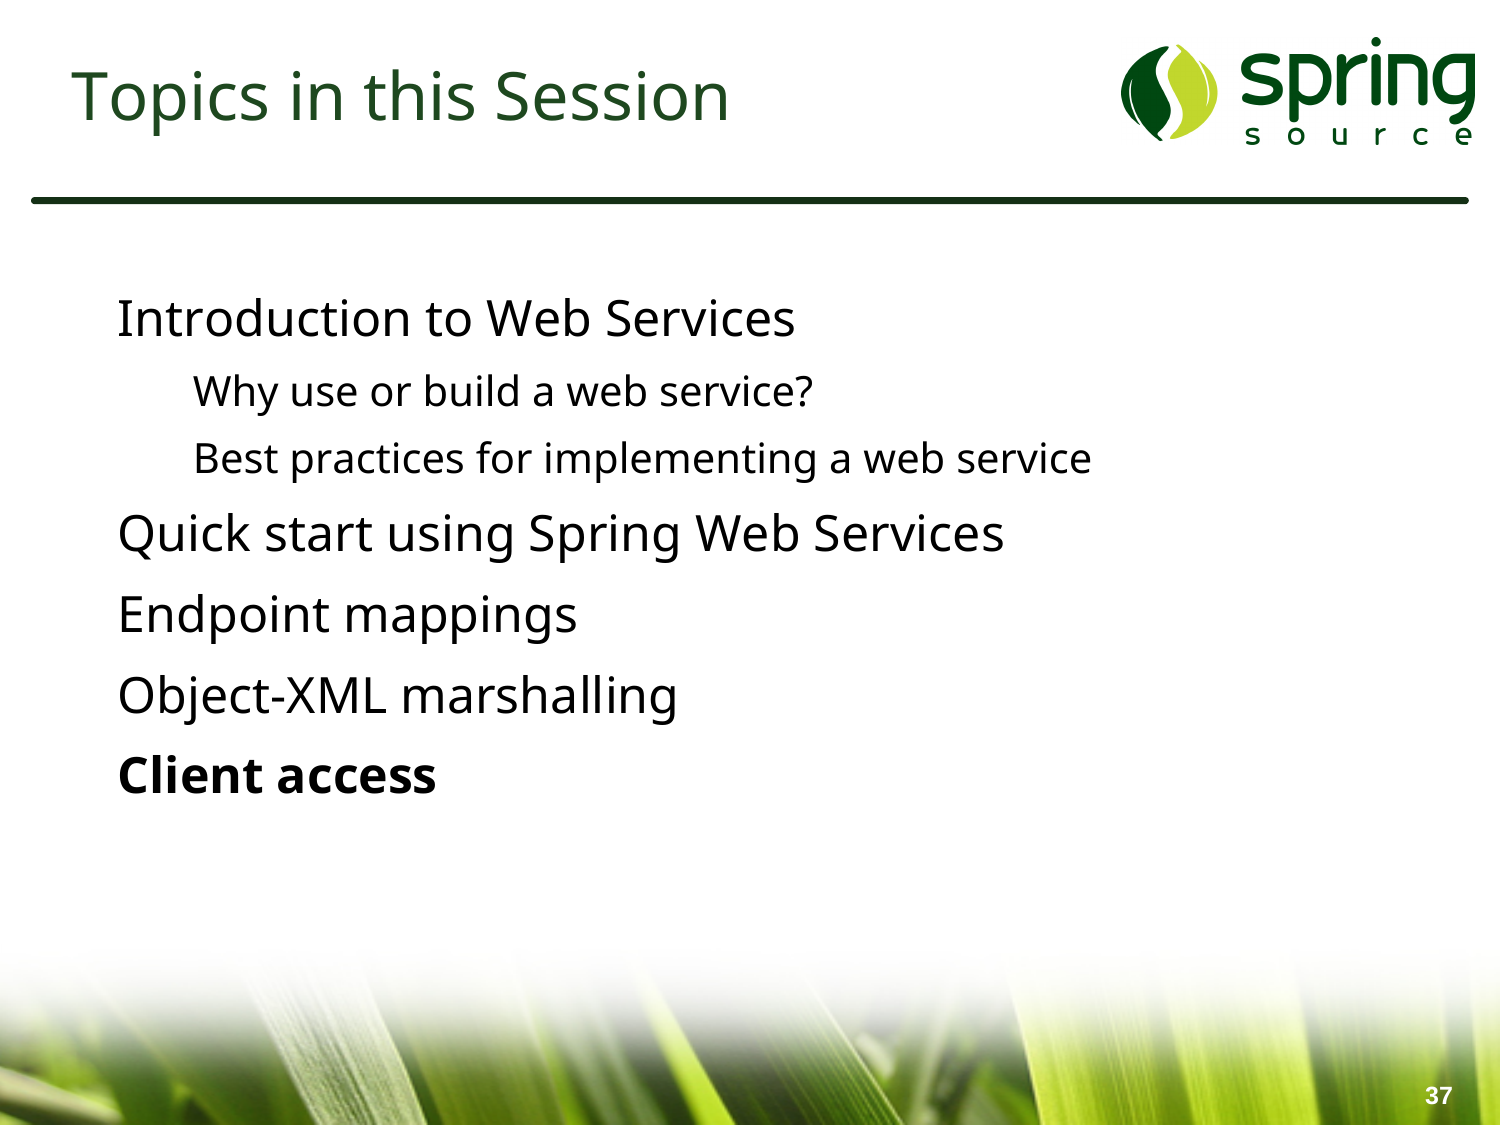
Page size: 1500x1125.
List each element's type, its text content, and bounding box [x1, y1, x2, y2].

title Topics in this Session [56, 13, 1089, 176]
picture [1121, 37, 1475, 145]
list Introduction to Web Services Why use or build a web service? Best practices for implementing a web service Quick start using Spring Web Services Endpoint mappings Object-XML marshalling Client access [103, 275, 1394, 938]
picture [0, 944, 1500, 1125]
